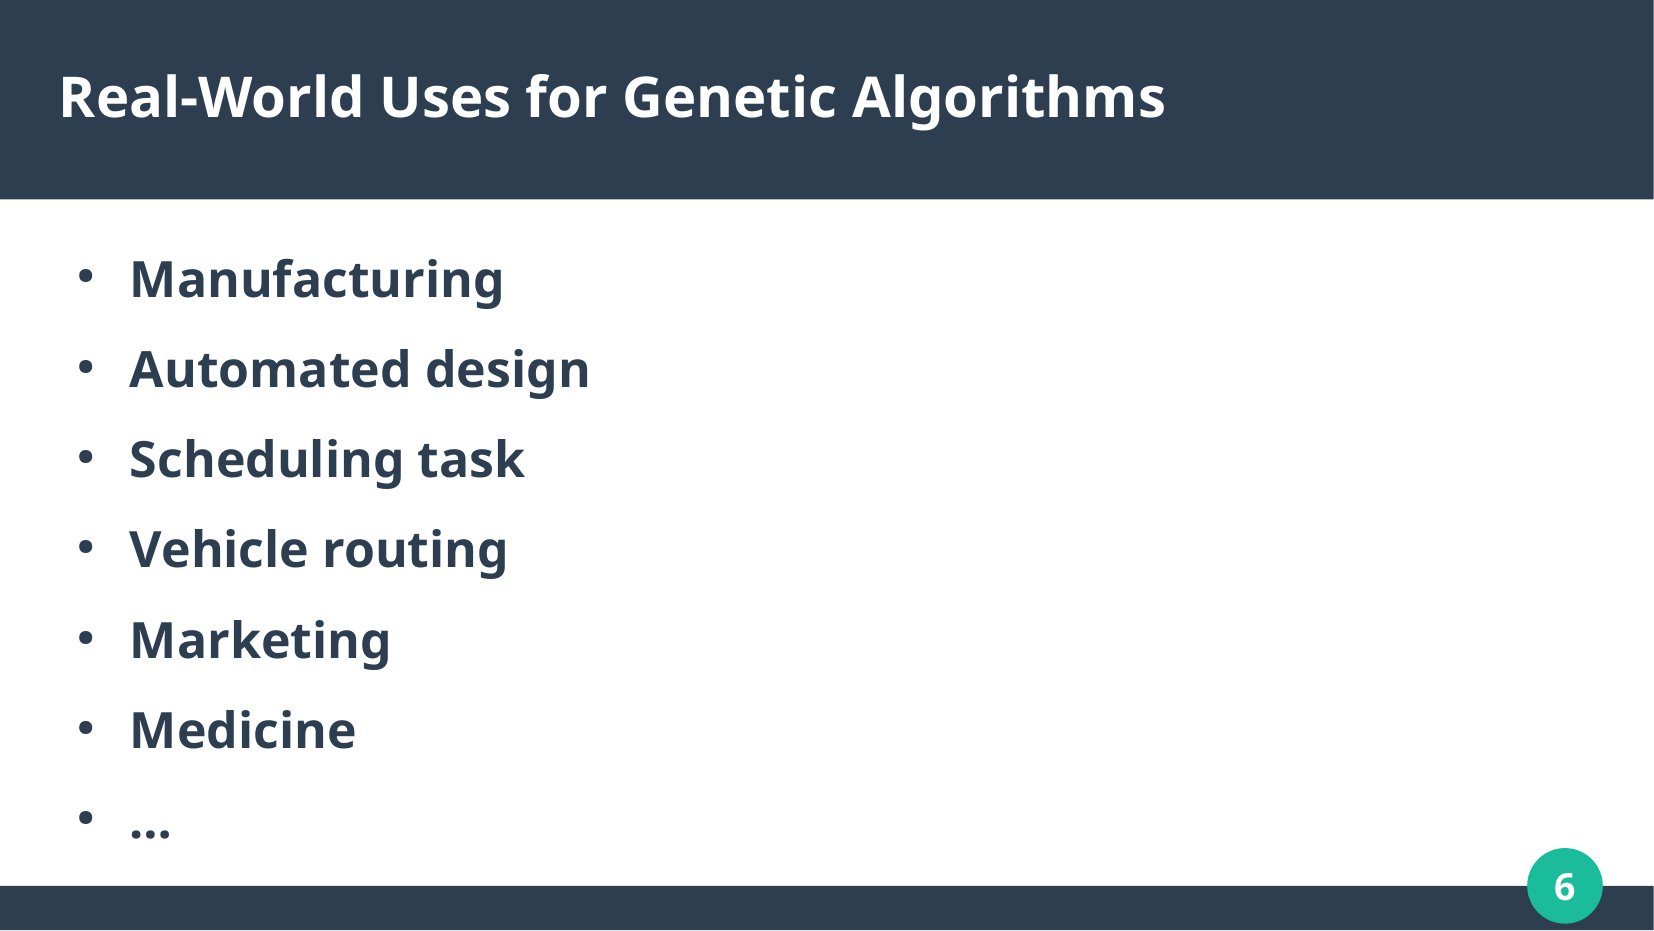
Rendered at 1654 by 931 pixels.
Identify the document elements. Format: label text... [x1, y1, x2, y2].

list Manufacturing Automated design Scheduling task Vehicle routing Marketing Medicine … [59, 243, 1595, 864]
title Real-World Uses for Genetic Algorithms [59, 37, 1595, 156]
